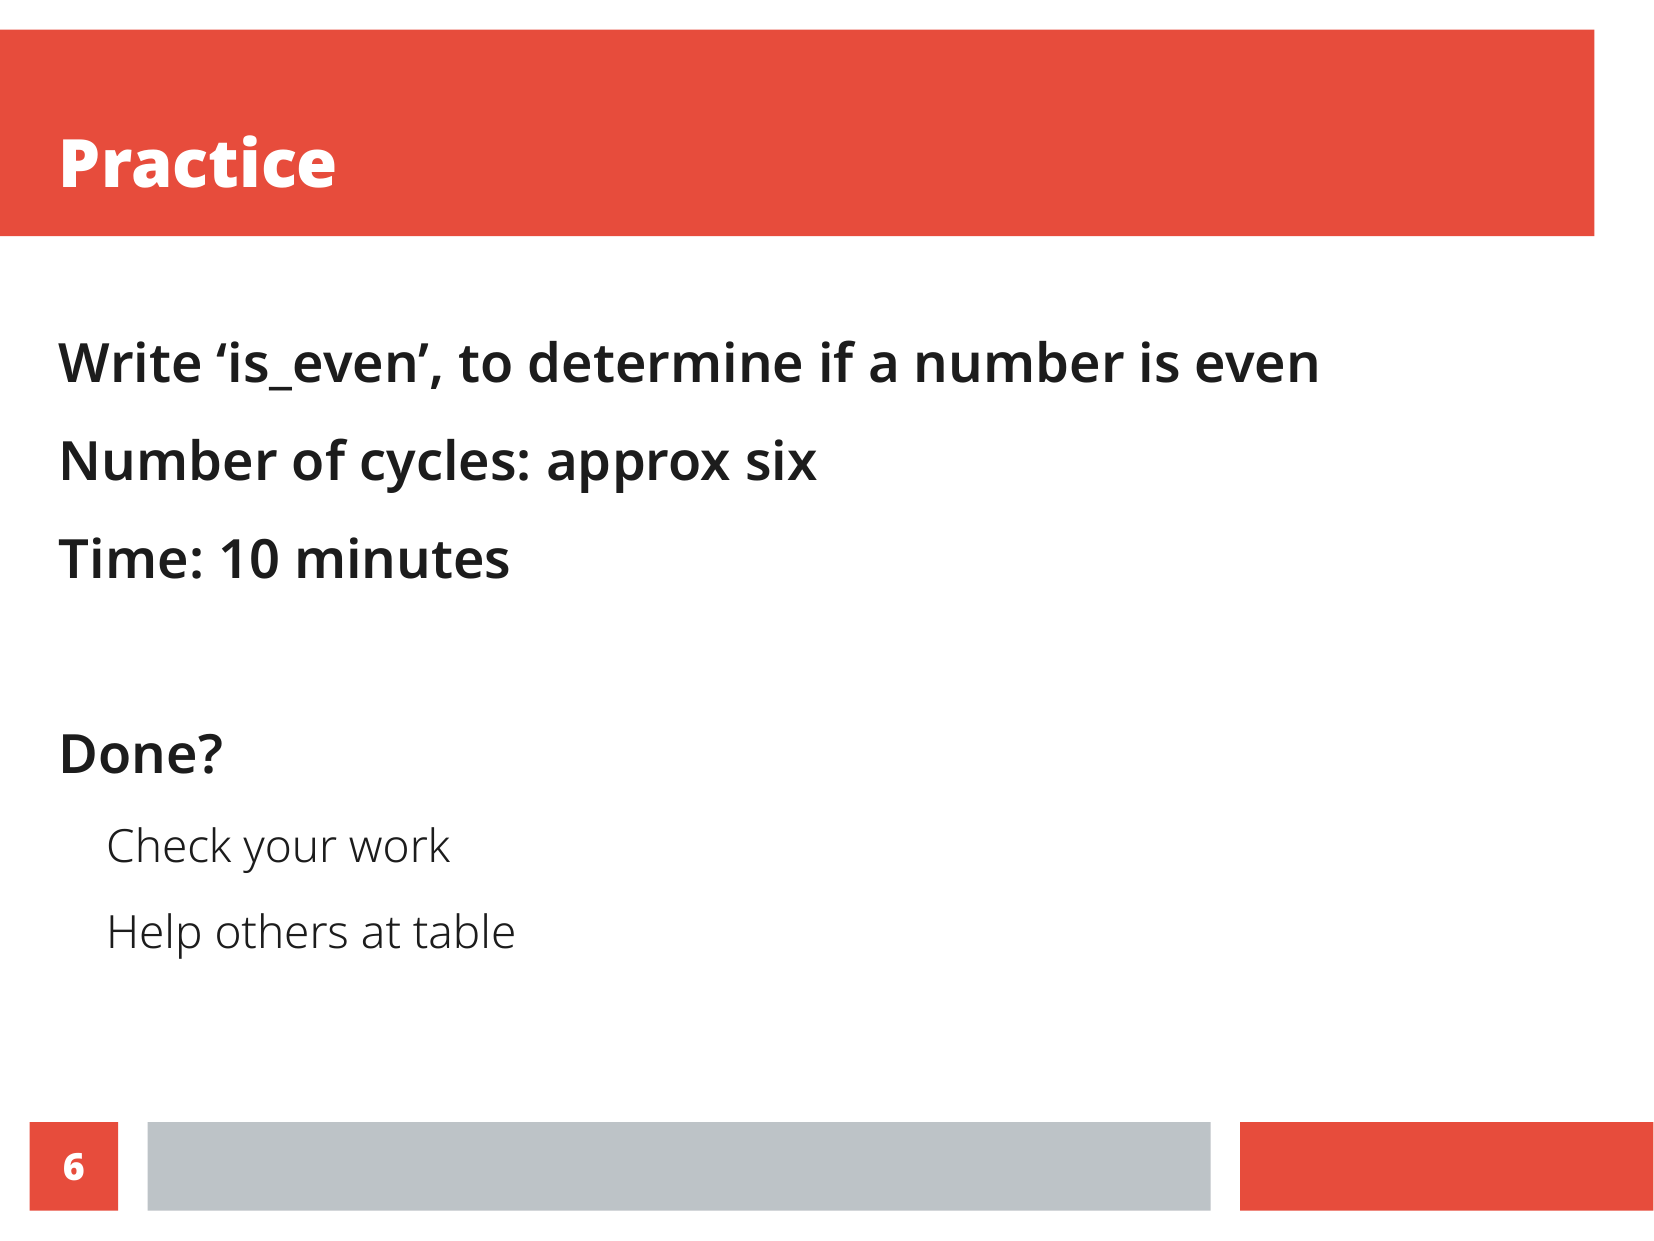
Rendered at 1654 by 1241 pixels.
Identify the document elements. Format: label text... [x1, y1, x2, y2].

list Write ‘is_even’, to determine if a number is even Number of cycles: approx six Time: 10 minutes Done? Check your work Help others at table [59, 324, 1565, 1093]
title Practice [59, 59, 1595, 207]
